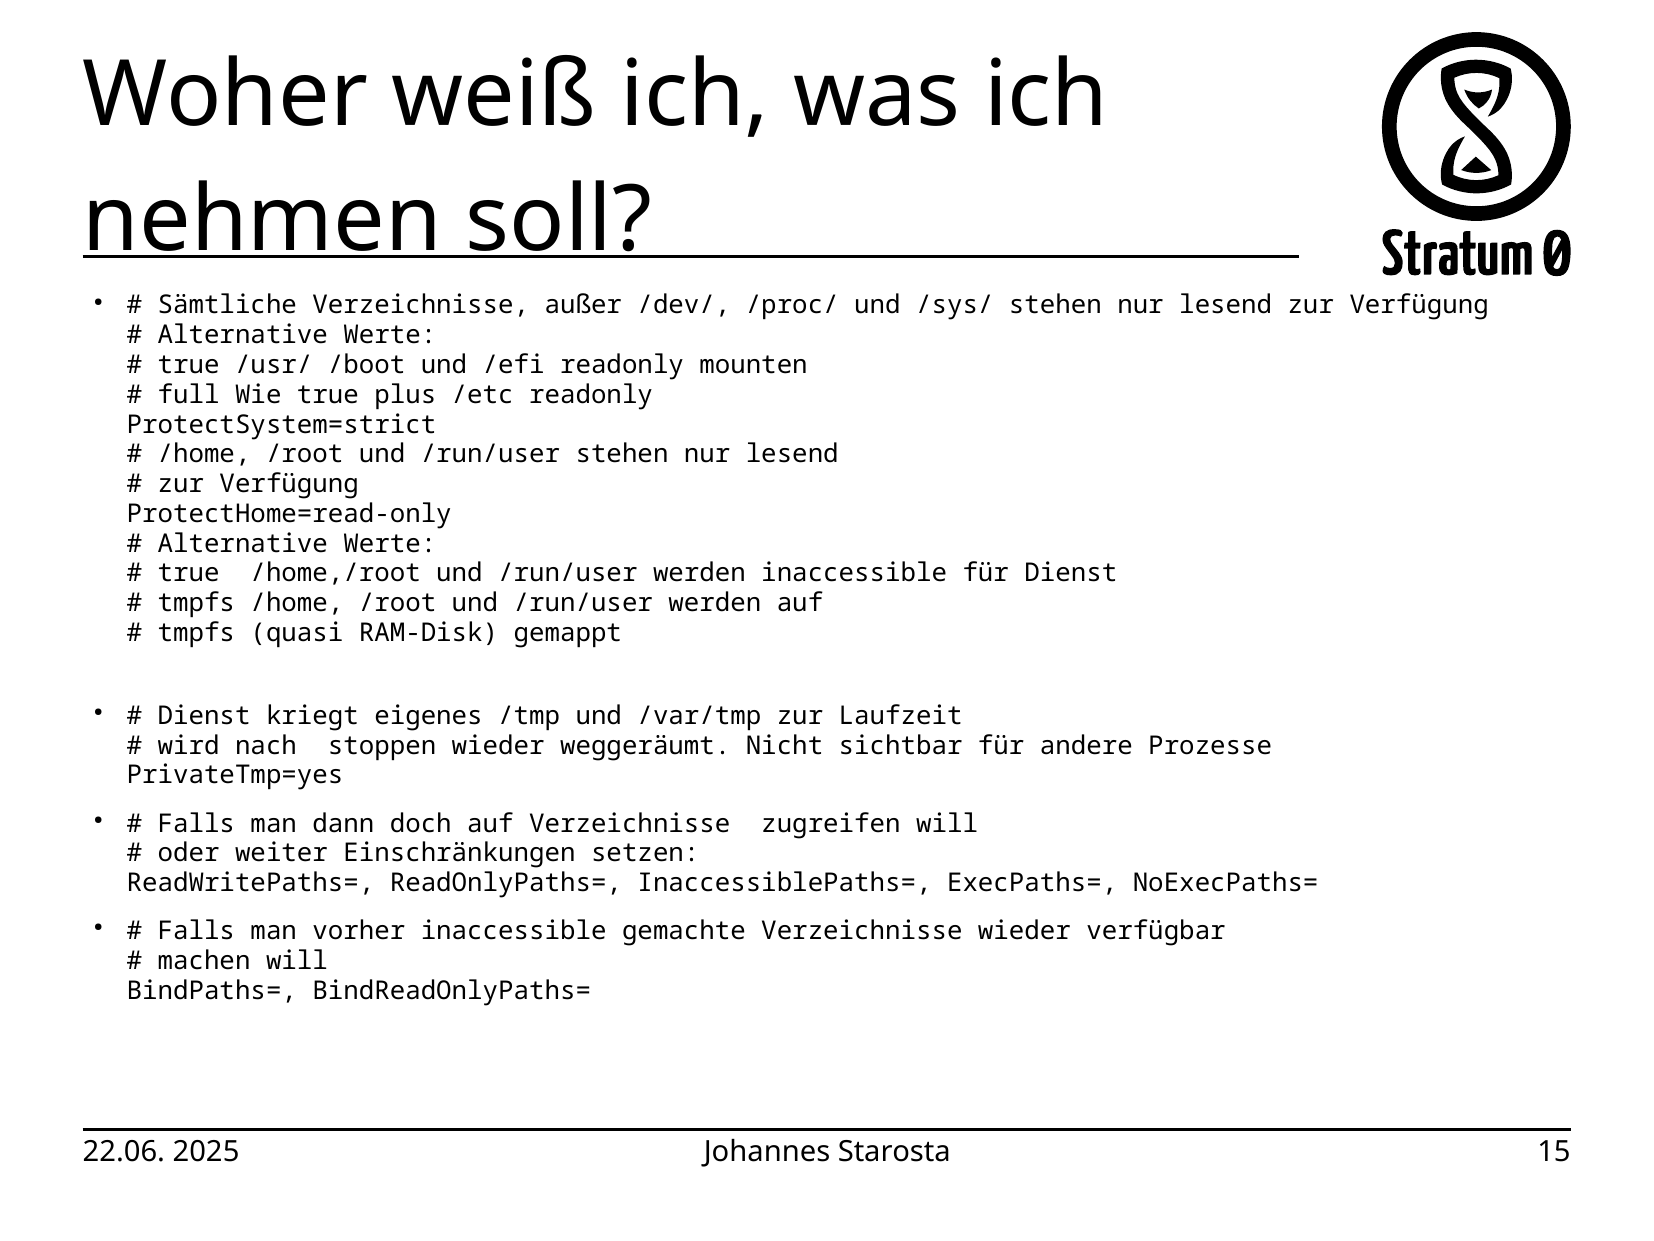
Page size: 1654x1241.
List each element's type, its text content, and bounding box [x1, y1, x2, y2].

list # Sämtliche Verzeichnisse, außer /dev/, /proc/ und /sys/ stehen nur lesend zur Verfügung # Alternative Werte: # true /usr/ /boot und /efi readonly mounten # full Wie true plus /etc readonly ProtectSystem=strict # /home, /root und /run/user stehen nur lesend # zur Verfügung ProtectHome=read-only # Alternative Werte: # true /home,/root und /run/user werden inaccessible für Dienst # tmpfs /home, /root und /run/user werden auf # tmpfs (quasi RAM-Disk) gemappt # Dienst kriegt eigenes /tmp und /var/tmp zur Laufzeit # wird nach stoppen wieder weggeräumt. Nicht sichtbar für andere Prozesse PrivateTmp=yes # Falls man dann doch auf Verzeichnisse zugreifen will # oder weiter Einschränkungen setzen: ReadWritePaths=, ReadOnlyPaths=, InaccessiblePaths=, ExecPaths=, NoExecPaths= # Falls man vorher inaccessible gemachte Verzeichnisse wieder verfügbar # machen will BindPaths=, BindReadOnlyPaths= [82, 290, 1538, 1010]
title Woher weiß ich, was ich nehmen soll? [82, 49, 1300, 257]
